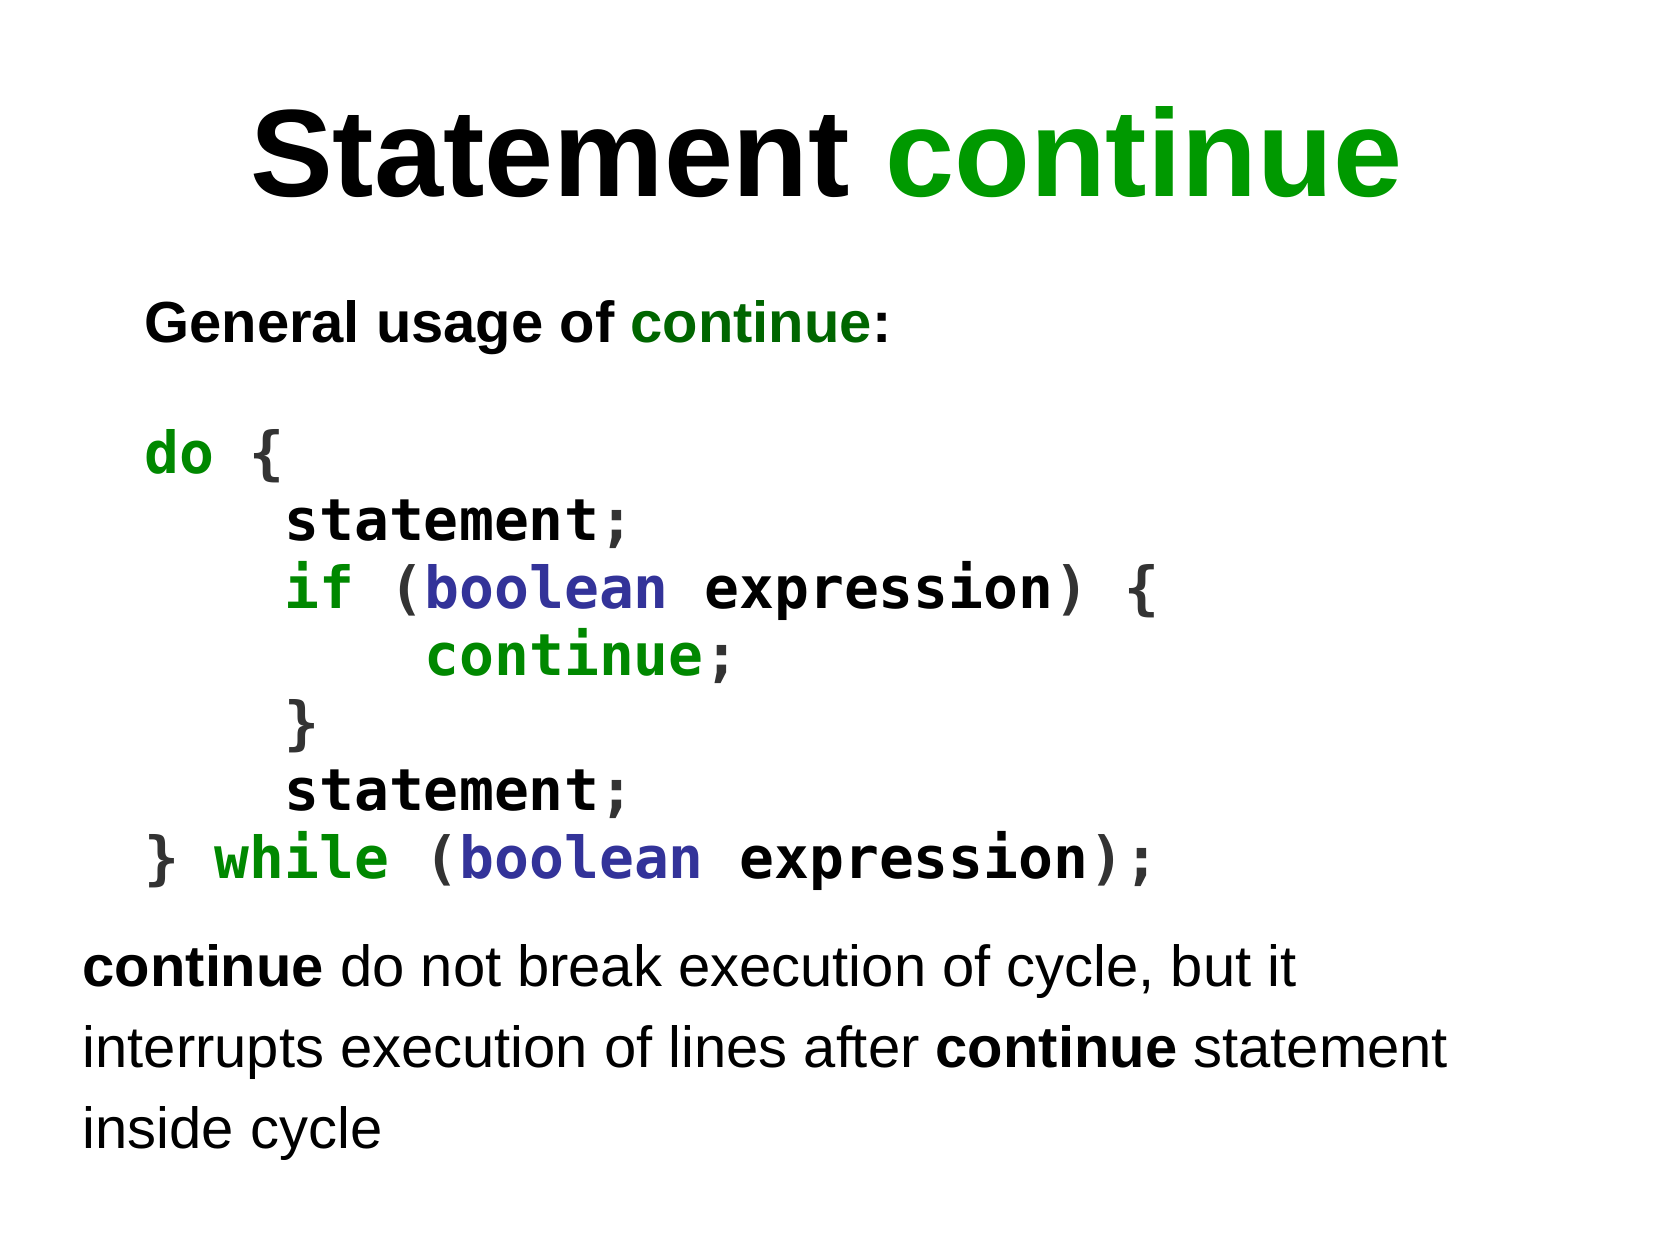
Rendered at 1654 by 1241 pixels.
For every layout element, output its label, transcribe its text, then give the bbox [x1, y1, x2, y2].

title Statement continue [82, 49, 1571, 257]
list General usage of continue: do { statement; if (boolean expression) { continue; } statement; } while (boolean expression); continue do not break execution of cycle, but it interrupts execution of lines after continue statement inside cycle [82, 290, 1538, 1170]
